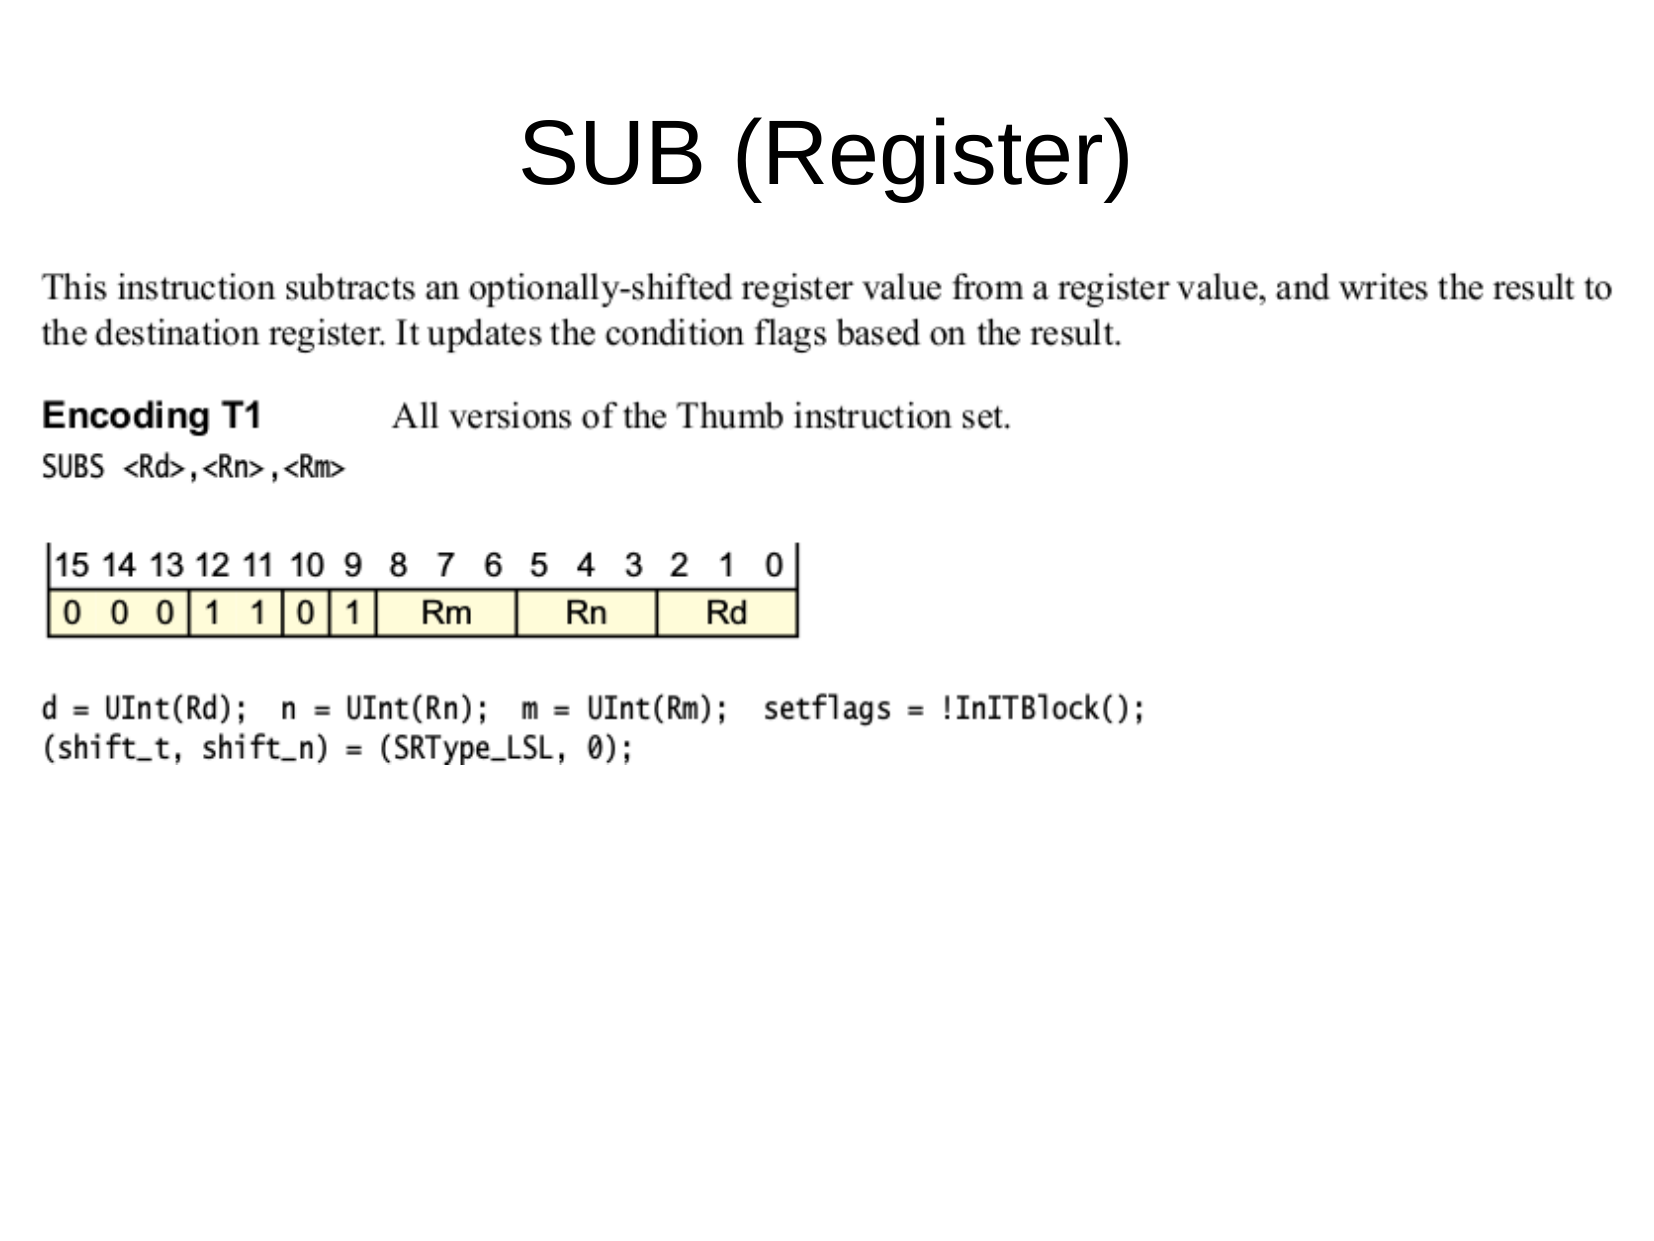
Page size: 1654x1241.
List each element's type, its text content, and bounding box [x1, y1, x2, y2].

title SUB (Register) [82, 49, 1571, 257]
picture [30, 264, 1624, 766]
